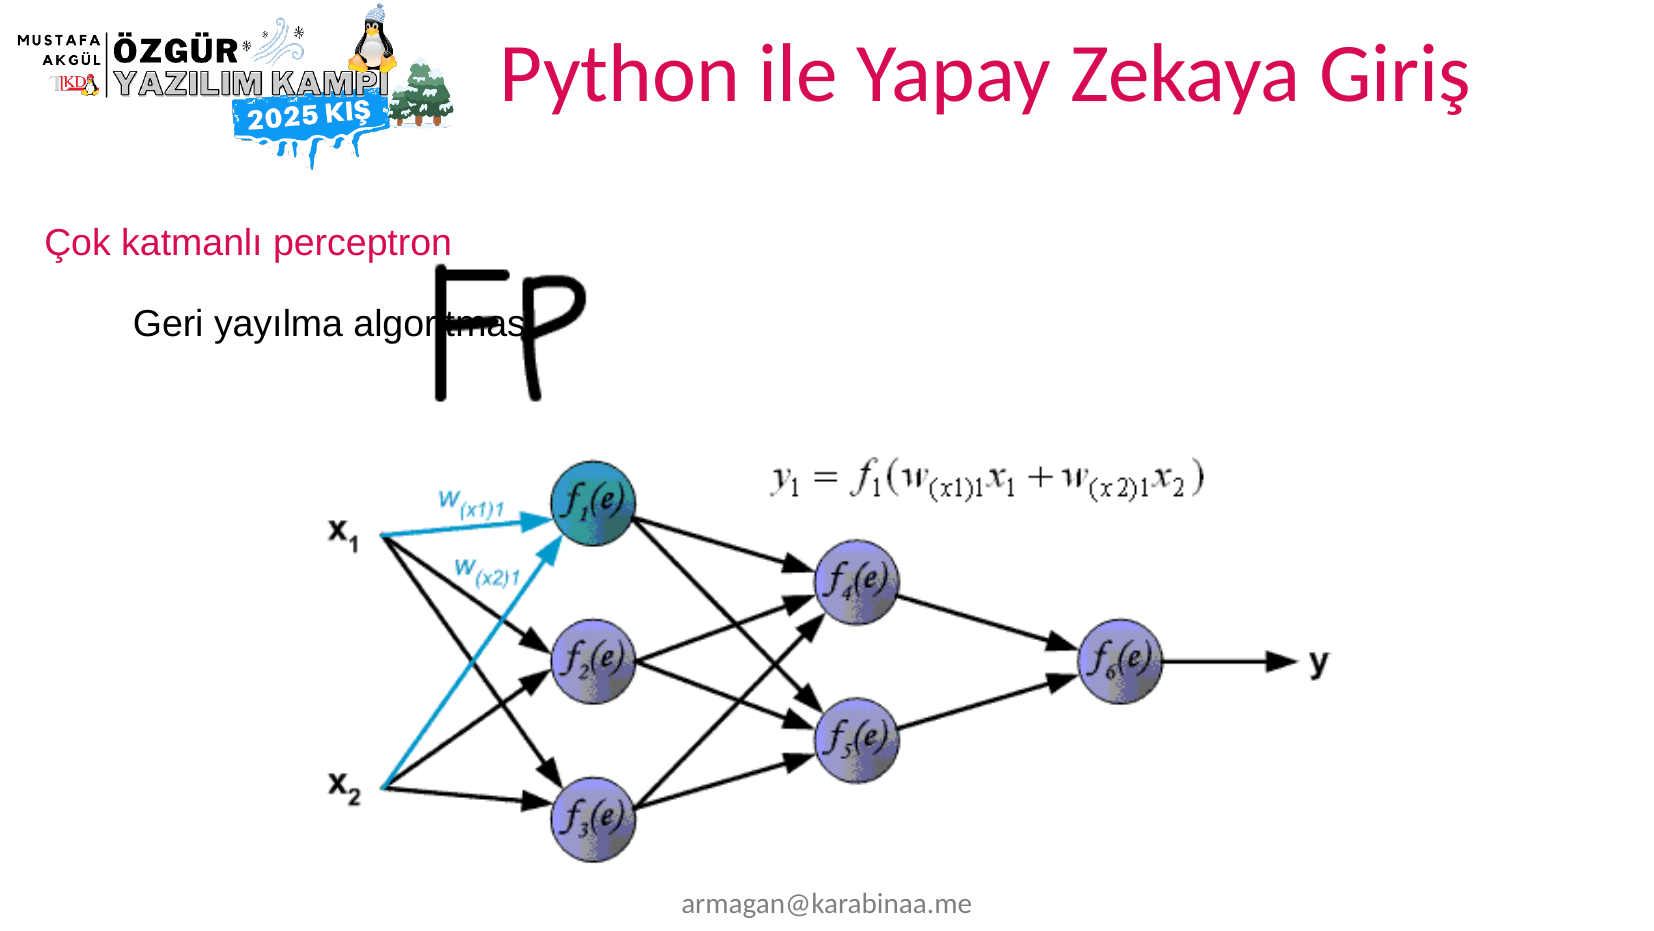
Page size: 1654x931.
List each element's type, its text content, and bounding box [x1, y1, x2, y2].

text_box Python ile Yapay Zekaya Giriş [484, 10, 1654, 126]
text_box Çok katmanlı perceptron [29, 213, 854, 271]
picture [0, 0, 1388, 877]
text_box armagan@karabinaa.me [0, 877, 1654, 928]
text_box Geri yayılma algoritması [118, 295, 562, 355]
